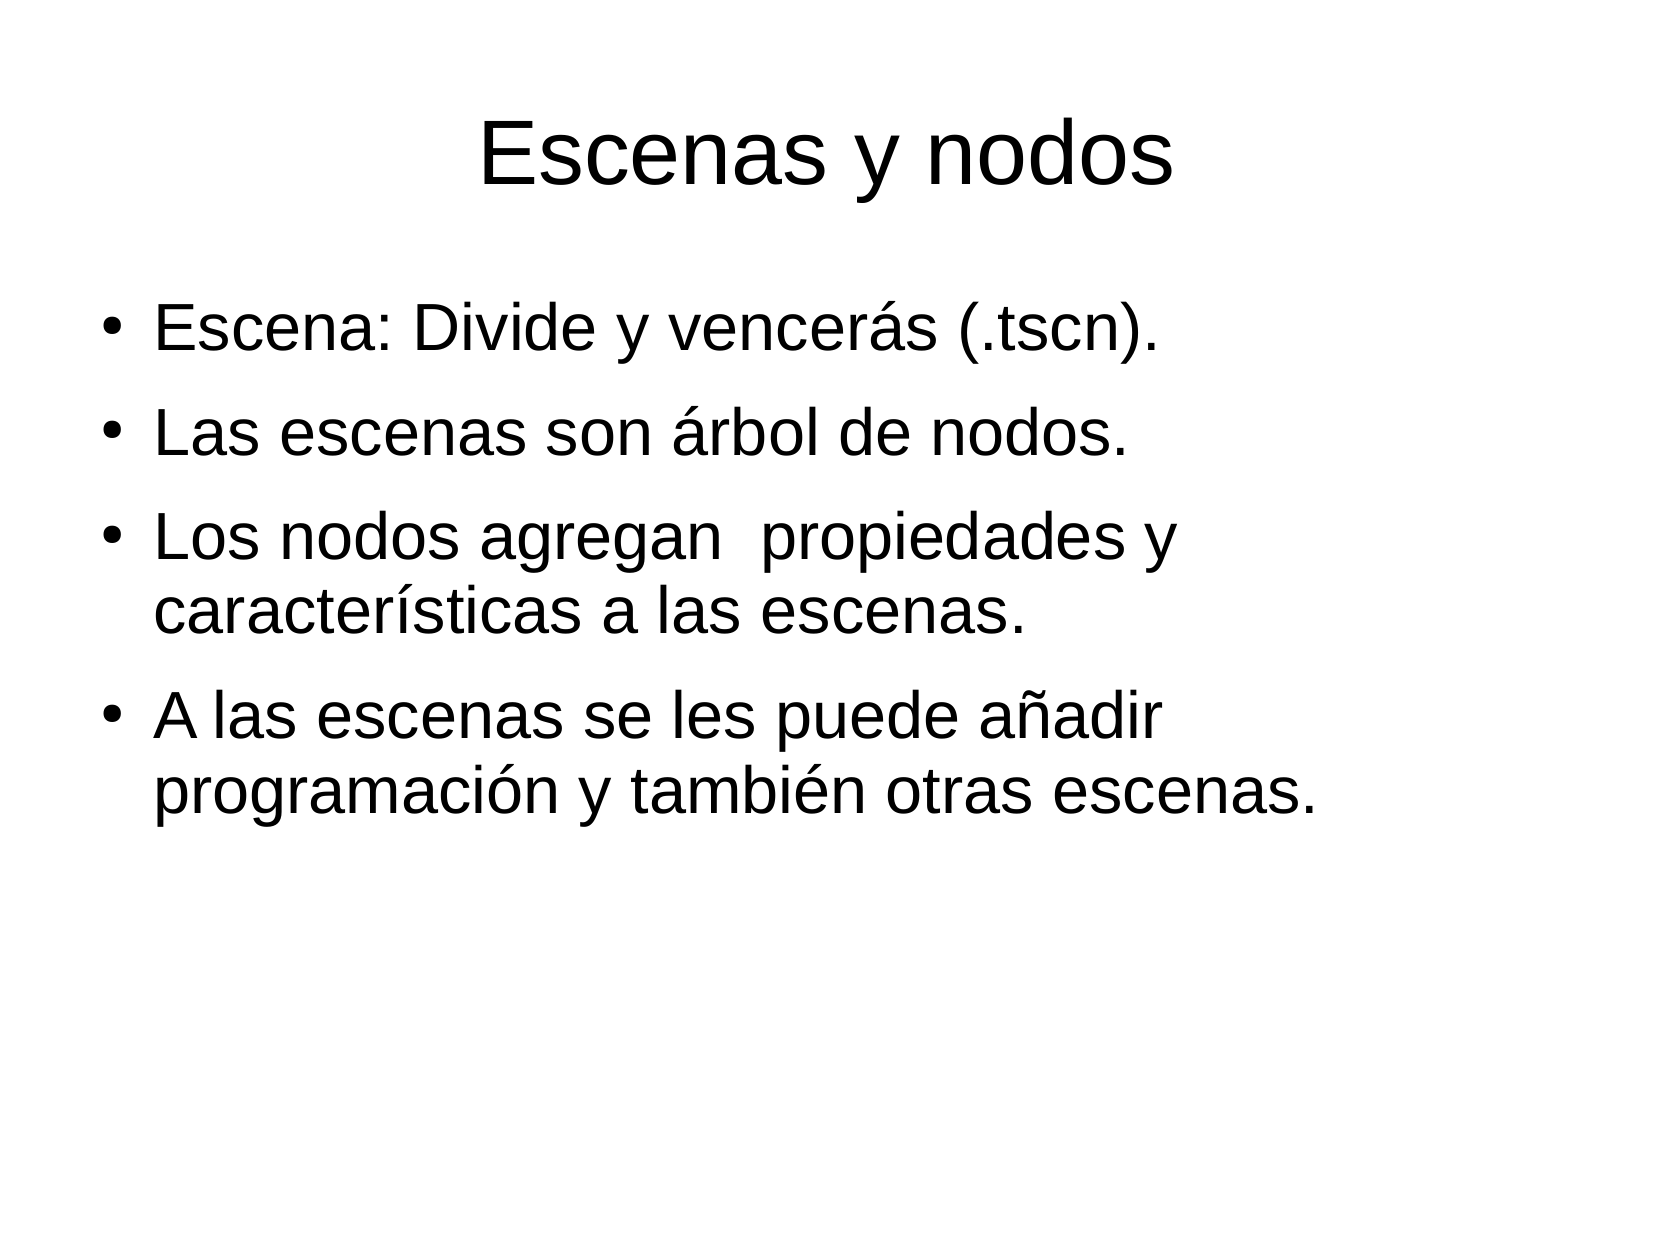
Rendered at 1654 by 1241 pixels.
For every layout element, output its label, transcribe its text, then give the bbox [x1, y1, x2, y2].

title Escenas y nodos [82, 49, 1571, 257]
list Escena: Divide y vencerás (.tscn). Las escenas son árbol de nodos. Los nodos agregan propiedades y características a las escenas. A las escenas se les puede añadir programación y también otras escenas. [82, 290, 1571, 1010]
